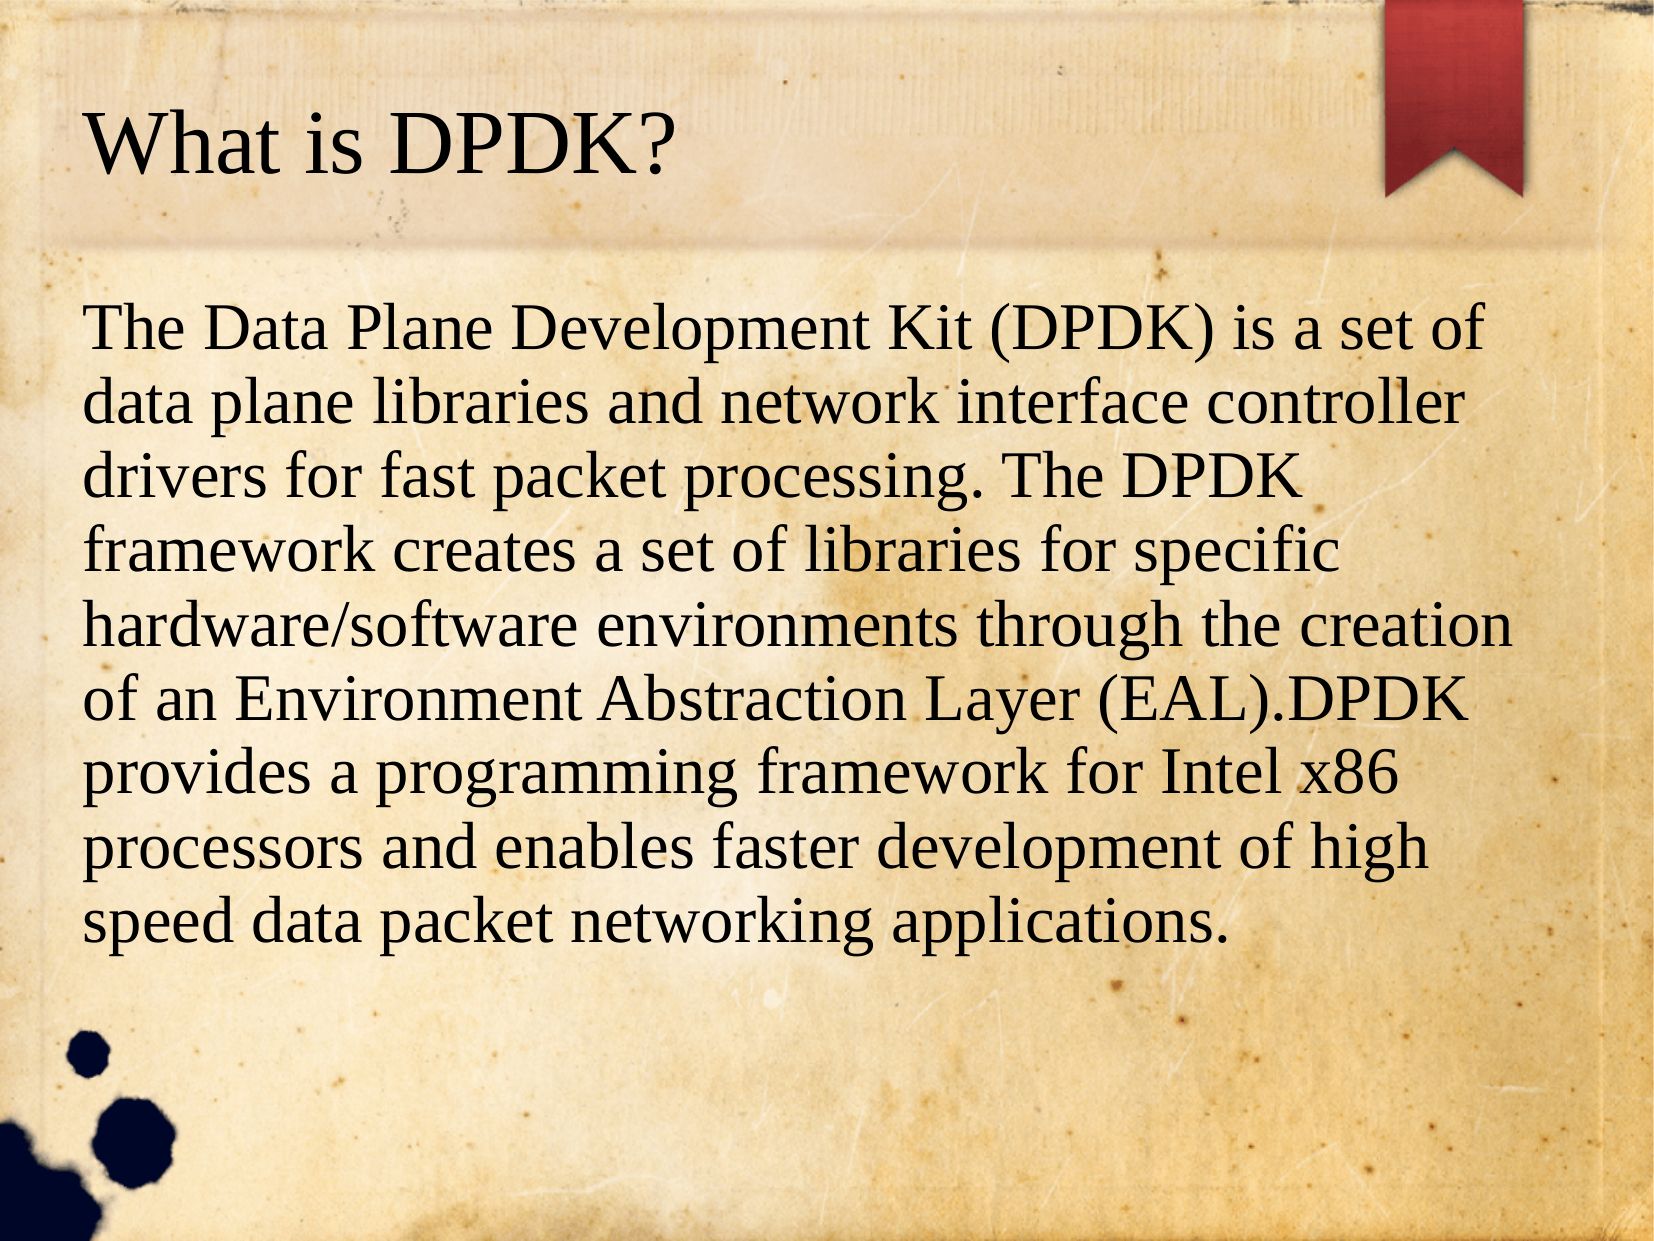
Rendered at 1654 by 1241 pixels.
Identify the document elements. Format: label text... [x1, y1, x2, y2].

picture [0, 0, 1654, 1241]
list The Data Plane Development Kit (DPDK) is a set of data plane libraries and network interface controller drivers for fast packet processing. The DPDK framework creates a set of libraries for specific hardware/software environments through the creation of an Environment Abstraction Layer (EAL).DPDK provides a programming framework for Intel x86 processors and enables faster development of high speed data packet networking applications. [82, 290, 1538, 1010]
title What is DPDK? [82, 49, 1347, 237]
